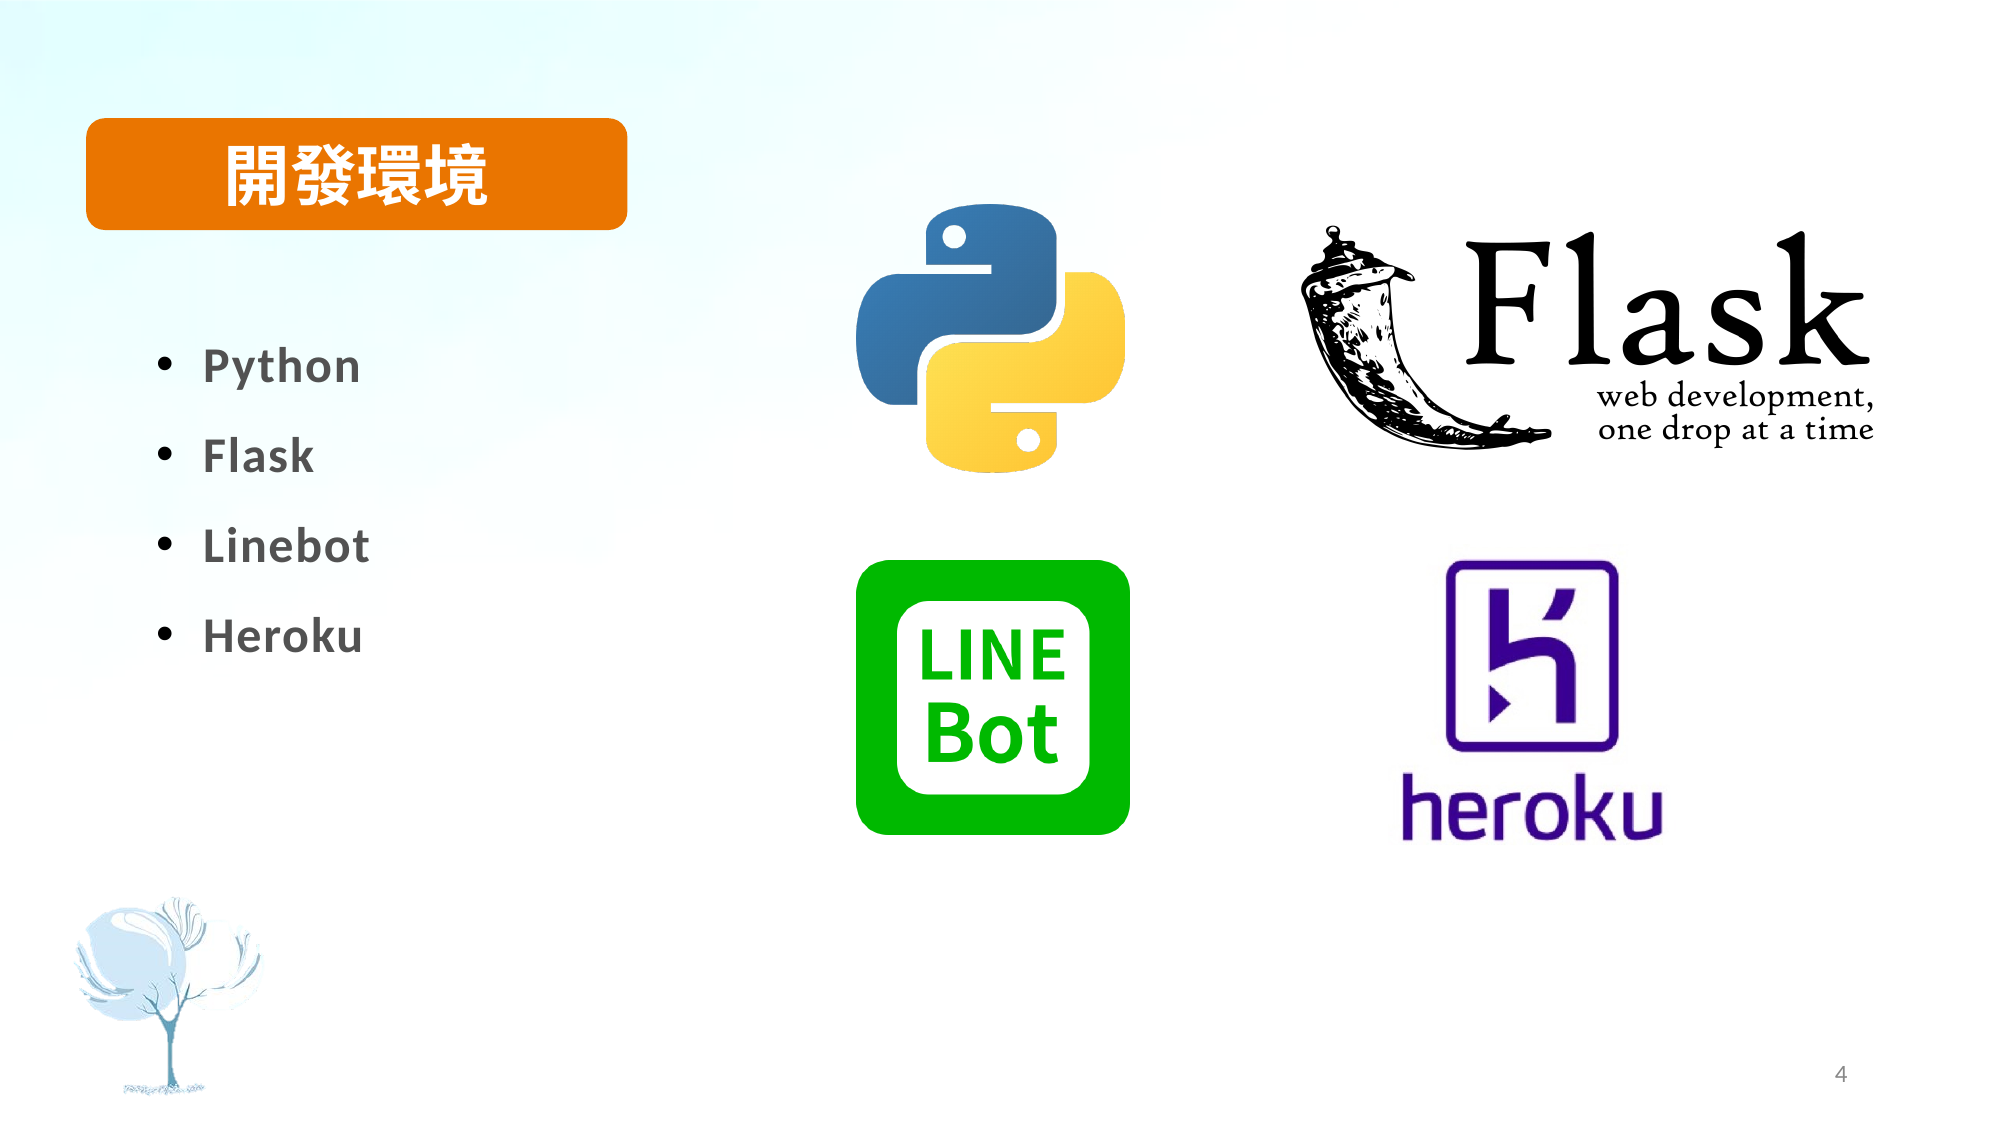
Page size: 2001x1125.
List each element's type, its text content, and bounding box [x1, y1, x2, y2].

picture [0, 0, 1949, 1125]
text_box Python Flask Linebot Heroku [141, 295, 717, 671]
slide_number 13 [1412, 1042, 1863, 1103]
text_box 開發環境 [86, 118, 628, 231]
